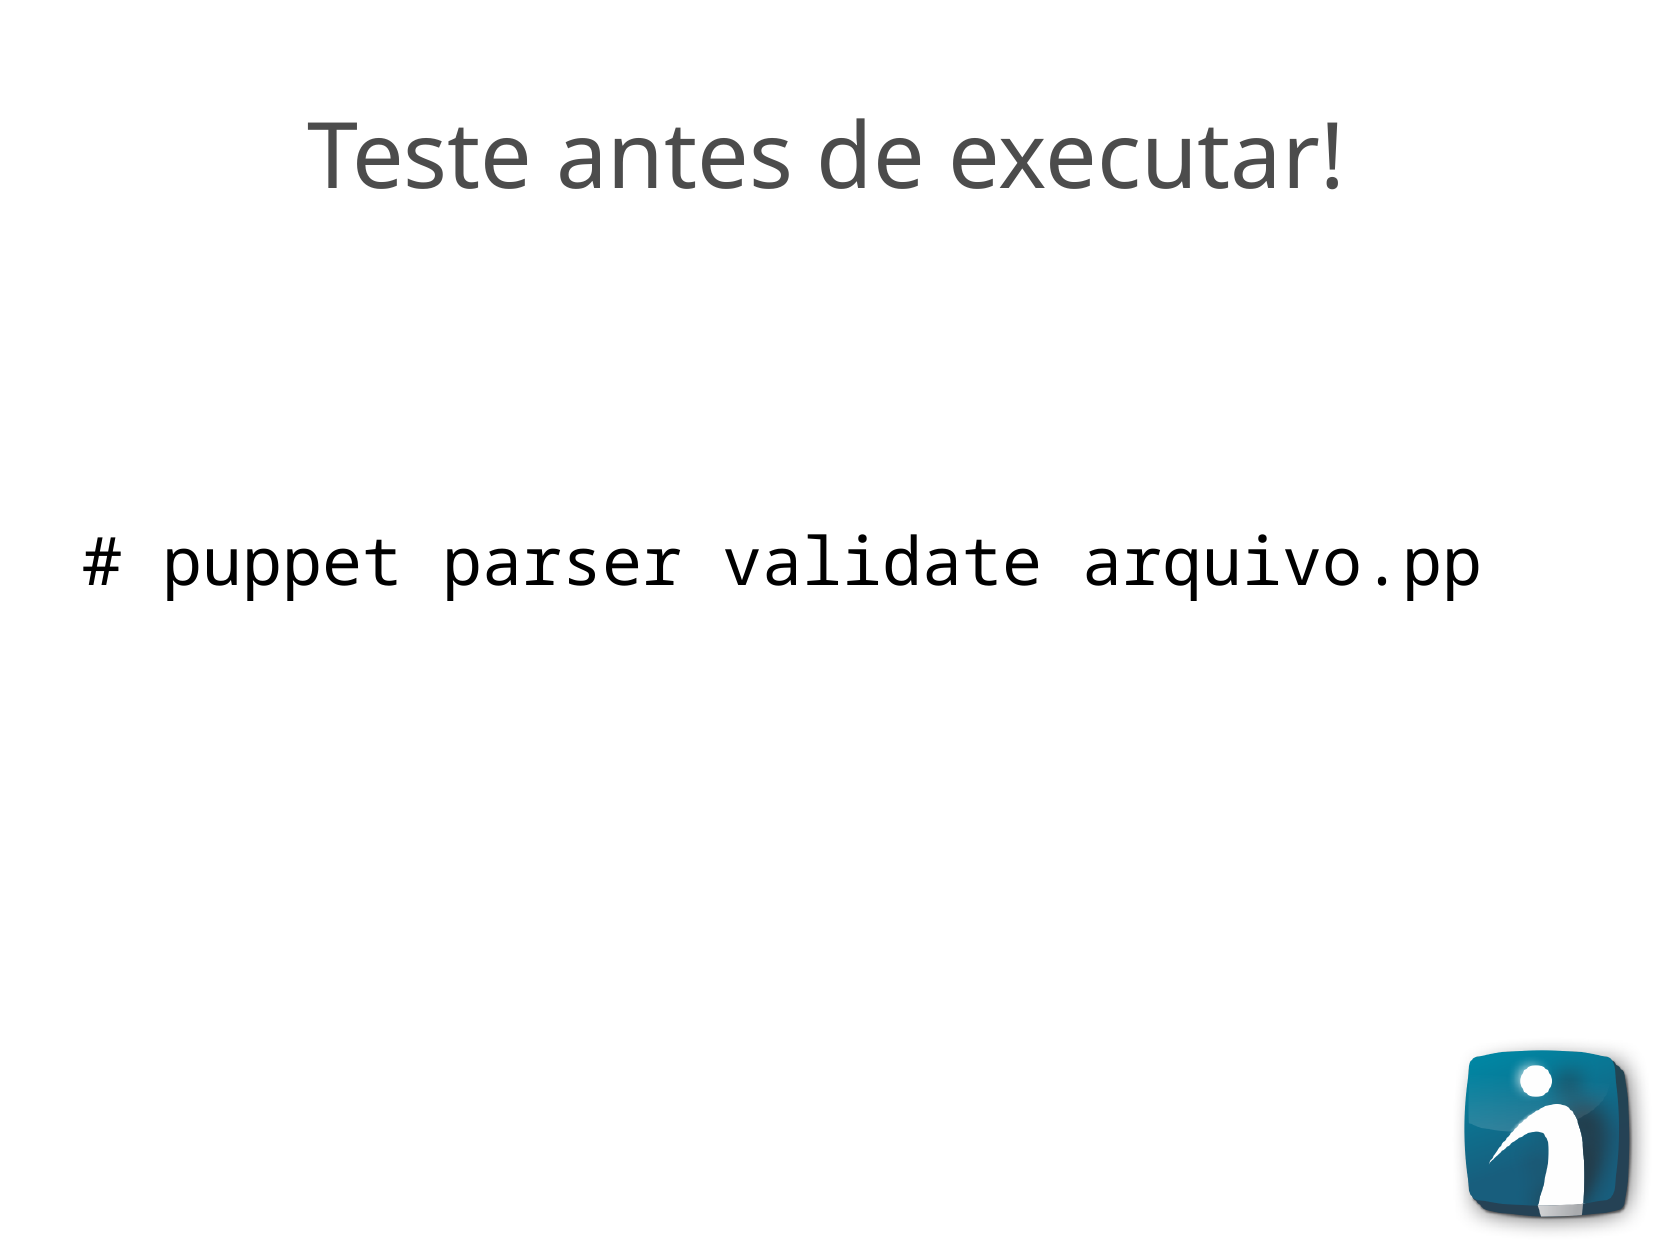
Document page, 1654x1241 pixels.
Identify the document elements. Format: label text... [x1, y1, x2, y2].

picture [1447, 1035, 1654, 1241]
subtitle # puppet parser validate arquivo.pp [82, 290, 1571, 1010]
title Teste antes de executar! [82, 49, 1571, 257]
